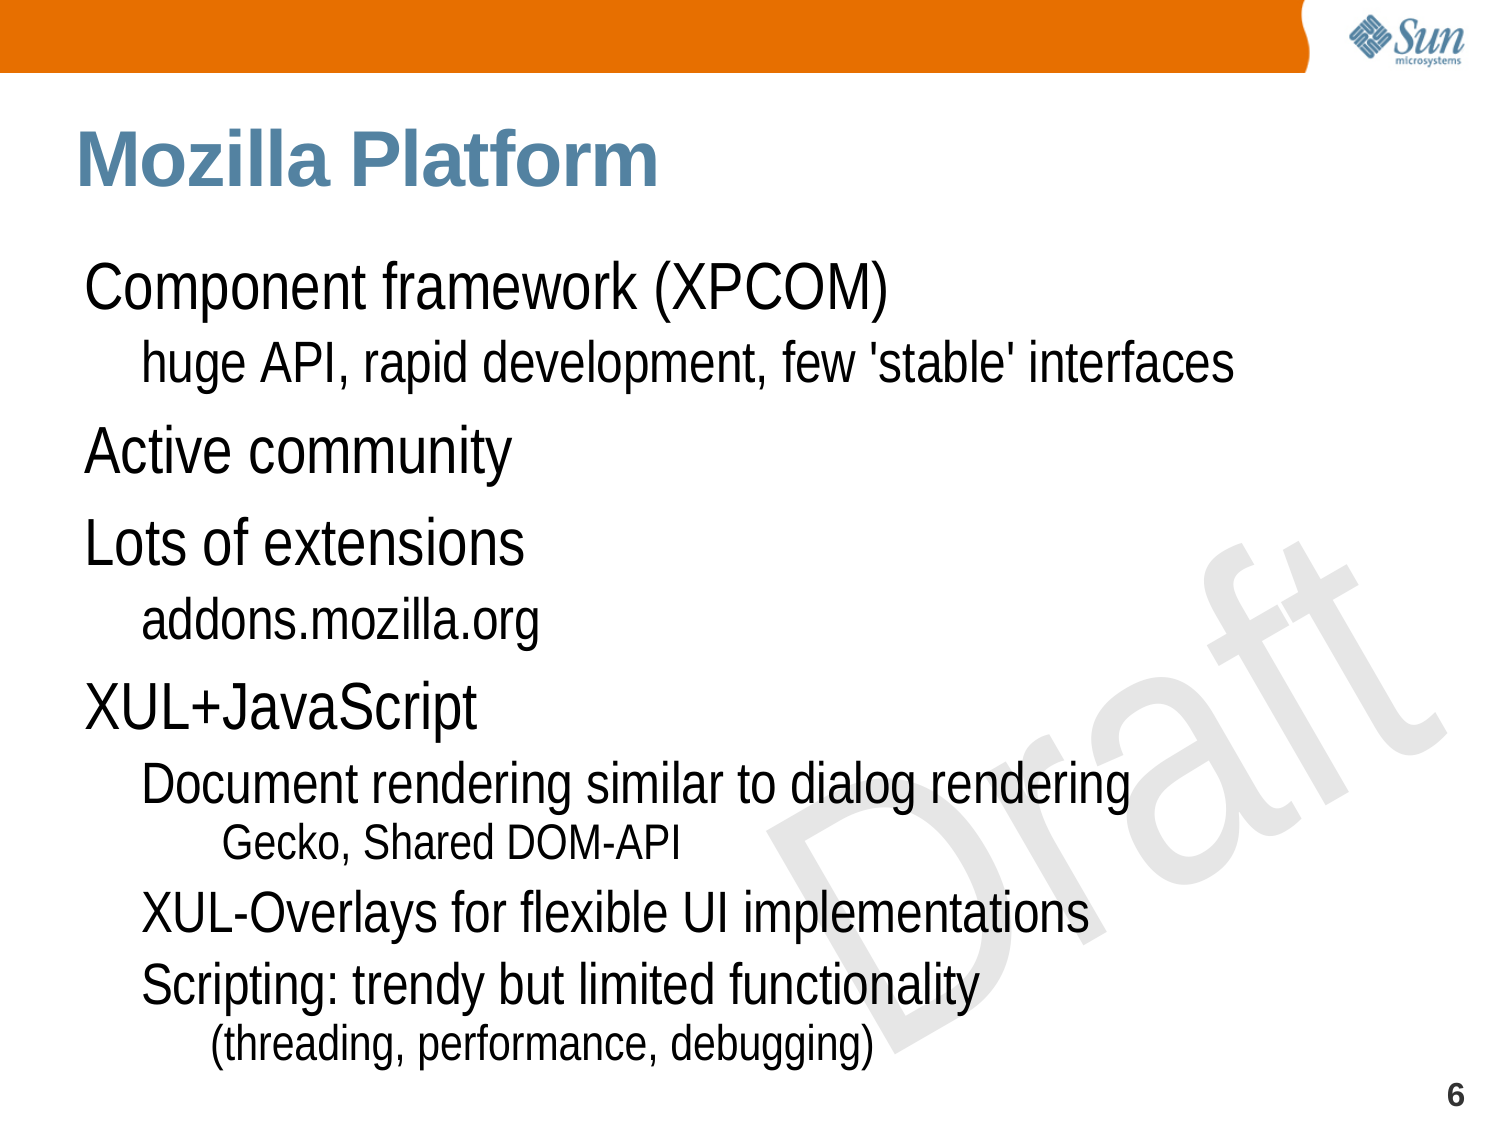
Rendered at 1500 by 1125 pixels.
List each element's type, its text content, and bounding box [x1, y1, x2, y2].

list Component framework (XPCOM) huge API, rapid development, few 'stable' interfaces Active community Lots of extensions addons.mozilla.org XUL+JavaScript Document rendering similar to dialog rendering Gecko, Shared DOM-API XUL-Overlays for flexible UI implementations Scripting: trendy but limited functionality (threading, performance, debugging) [64, 257, 1402, 1074]
picture [0, 0, 1500, 73]
title Mozilla Platform [75, 123, 1437, 227]
